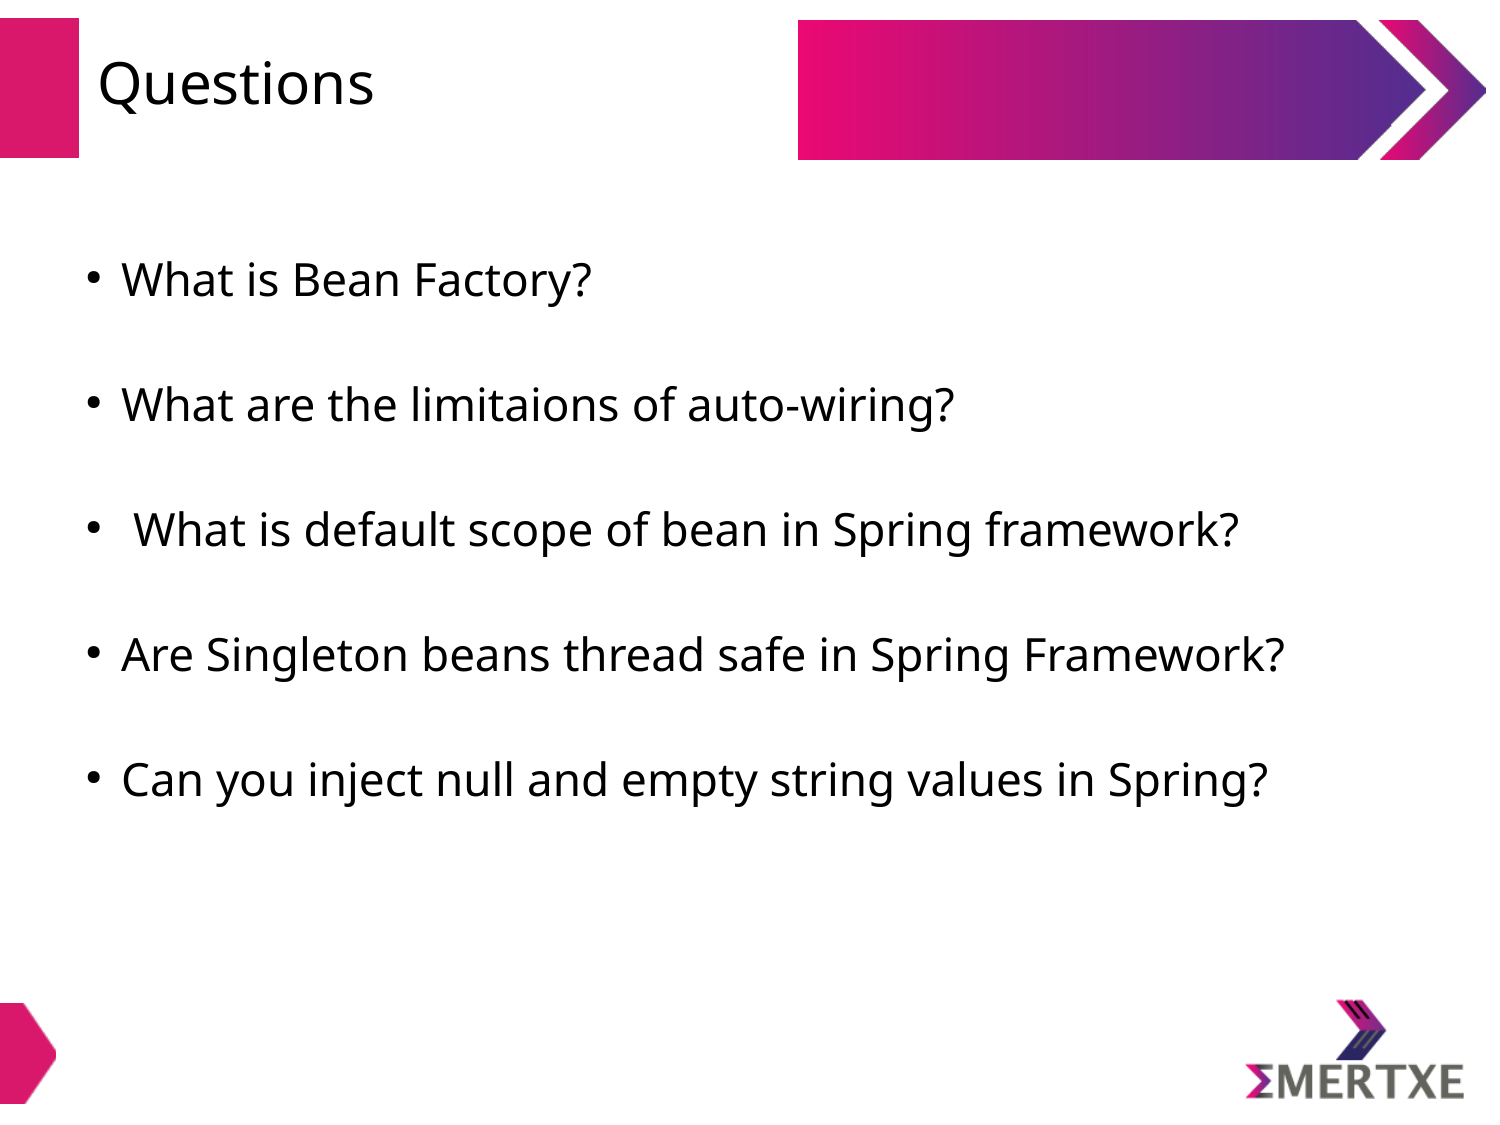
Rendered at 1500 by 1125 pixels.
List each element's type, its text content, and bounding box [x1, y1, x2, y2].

picture [798, 20, 1486, 160]
text_box What is Bean Factory? What are the limitaions of auto-wiring? What is default scope of bean in Spring framework? Are Singleton beans thread safe in Spring Framework? Can you inject null and empty string values in Spring? [70, 177, 1430, 816]
picture [1245, 996, 1465, 1099]
text_box Questions [82, 35, 780, 119]
